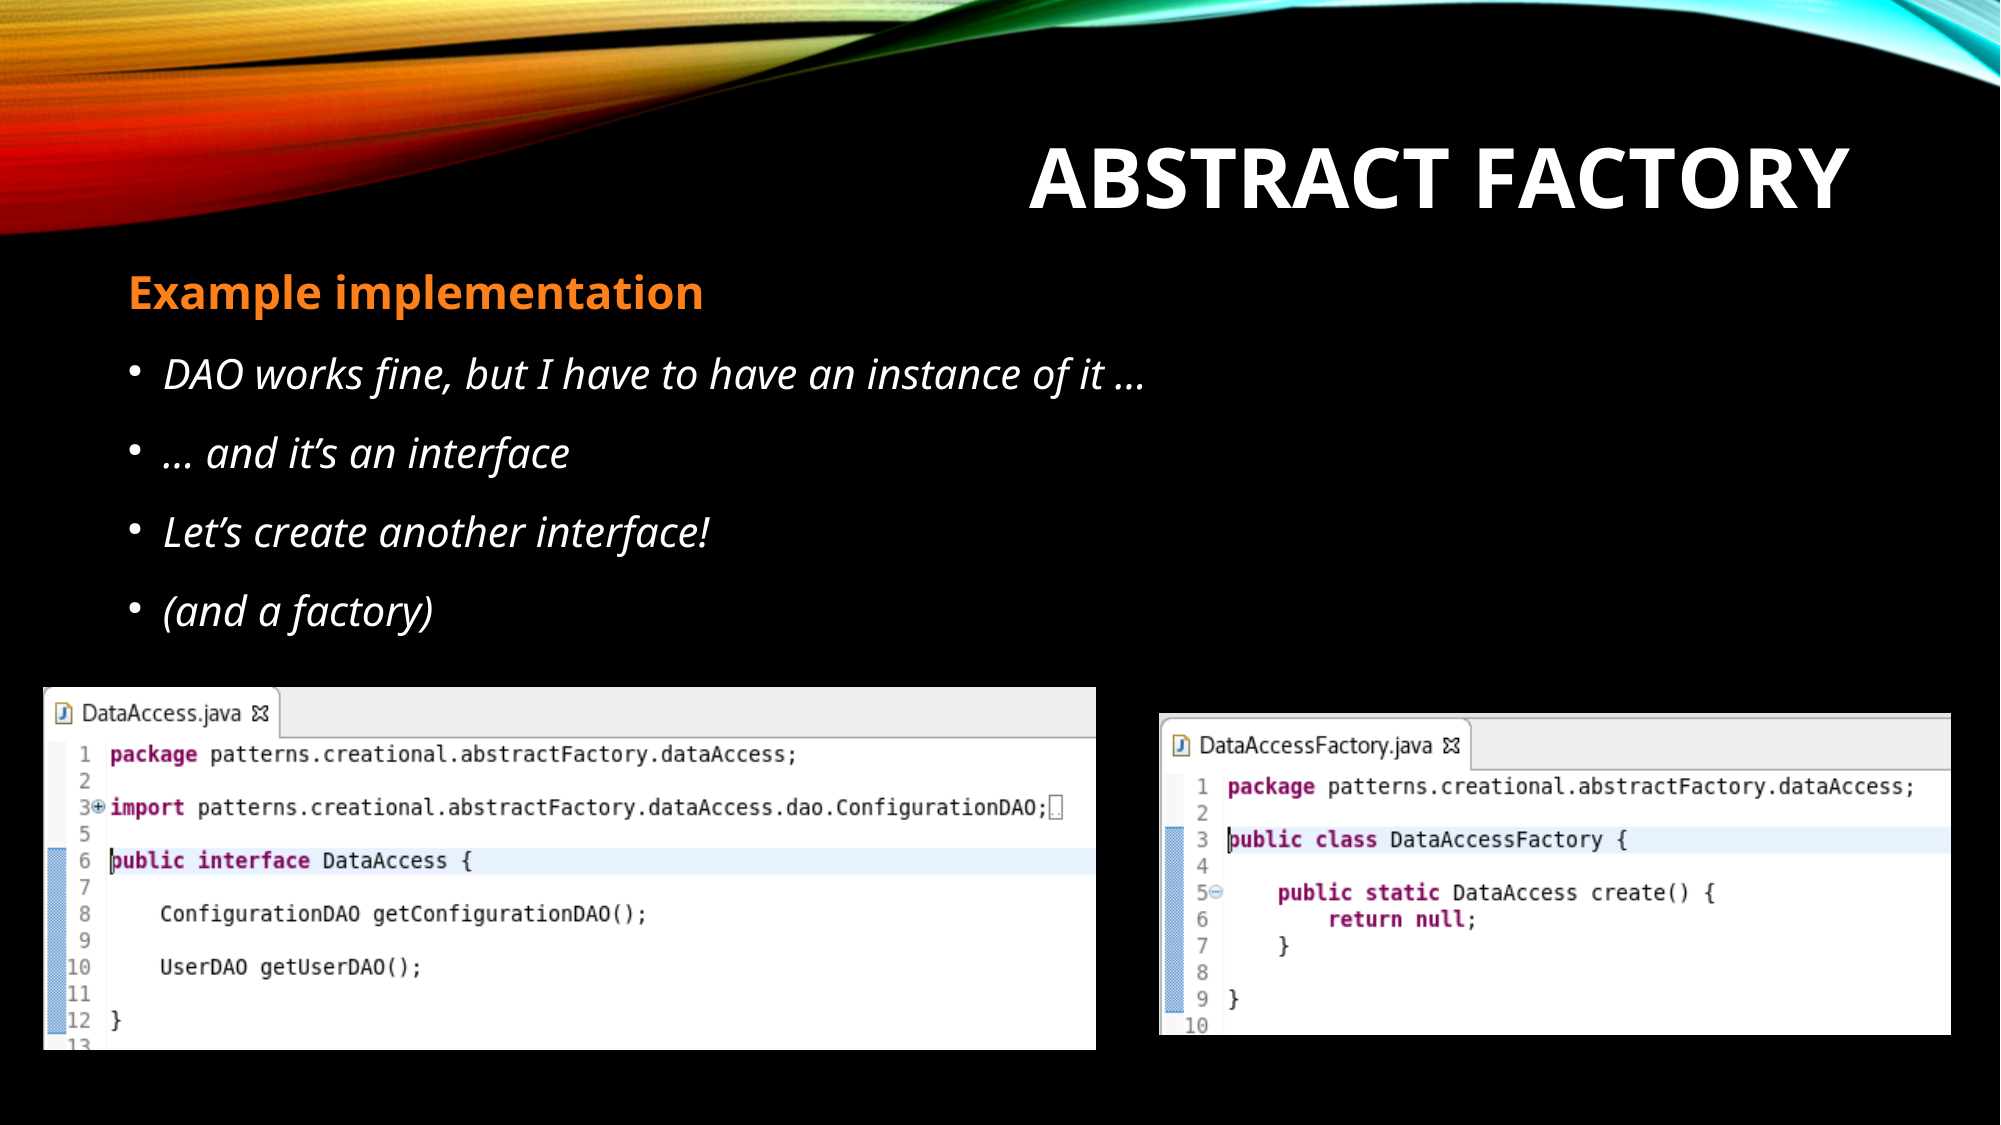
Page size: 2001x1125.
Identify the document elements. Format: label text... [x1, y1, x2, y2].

picture [1159, 713, 1951, 1036]
picture [43, 687, 1096, 1051]
title ABSTRACT FACTORY [474, 125, 1888, 266]
picture [0, 0, 2001, 237]
list Example implementation DAO works fine, but I have to have an instance of it … … and it’s an interface Let’s create another interface! (and a factory) [112, 266, 1951, 1081]
